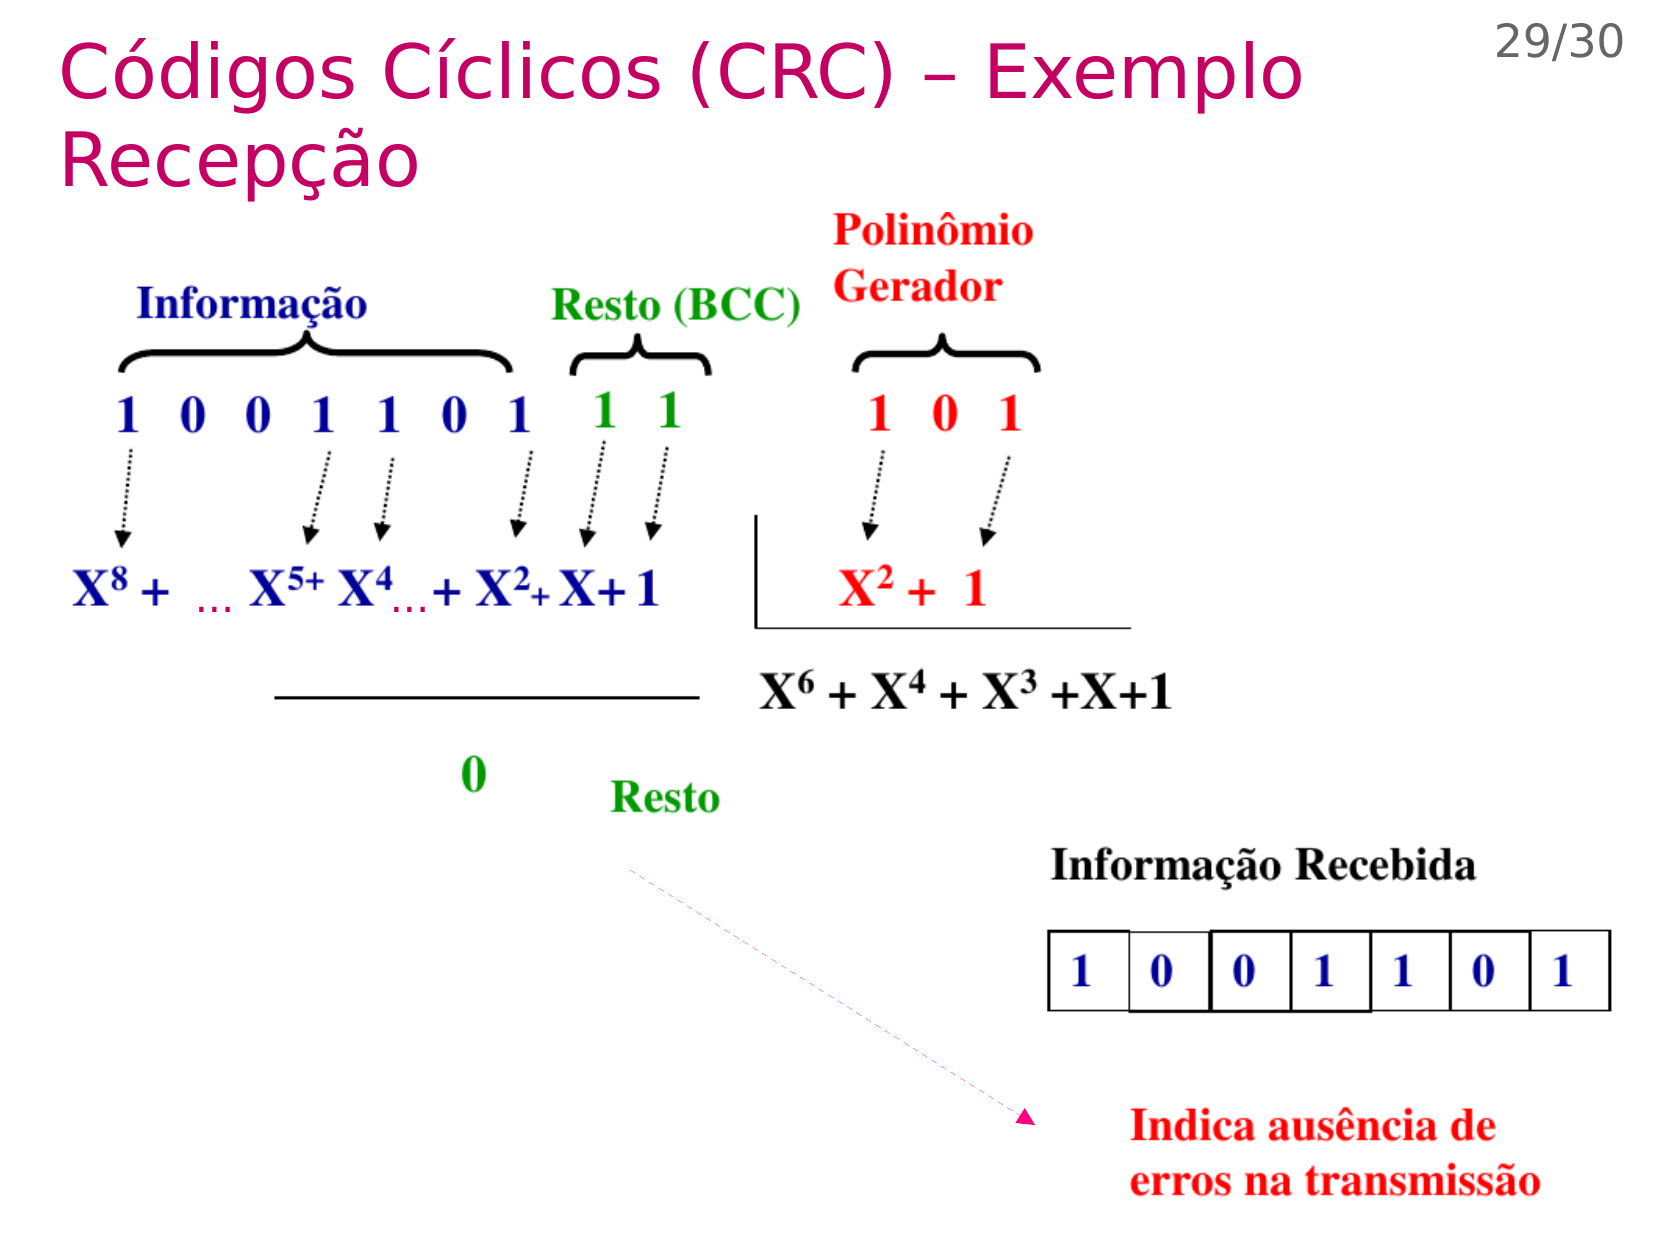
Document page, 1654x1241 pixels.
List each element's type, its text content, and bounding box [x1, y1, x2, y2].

text_box ... [180, 566, 271, 631]
title Códigos Cíclicos (CRC) – Exemplo Recepção [59, 29, 1625, 207]
picture [59, 212, 1621, 1200]
text_box ... [375, 566, 466, 631]
